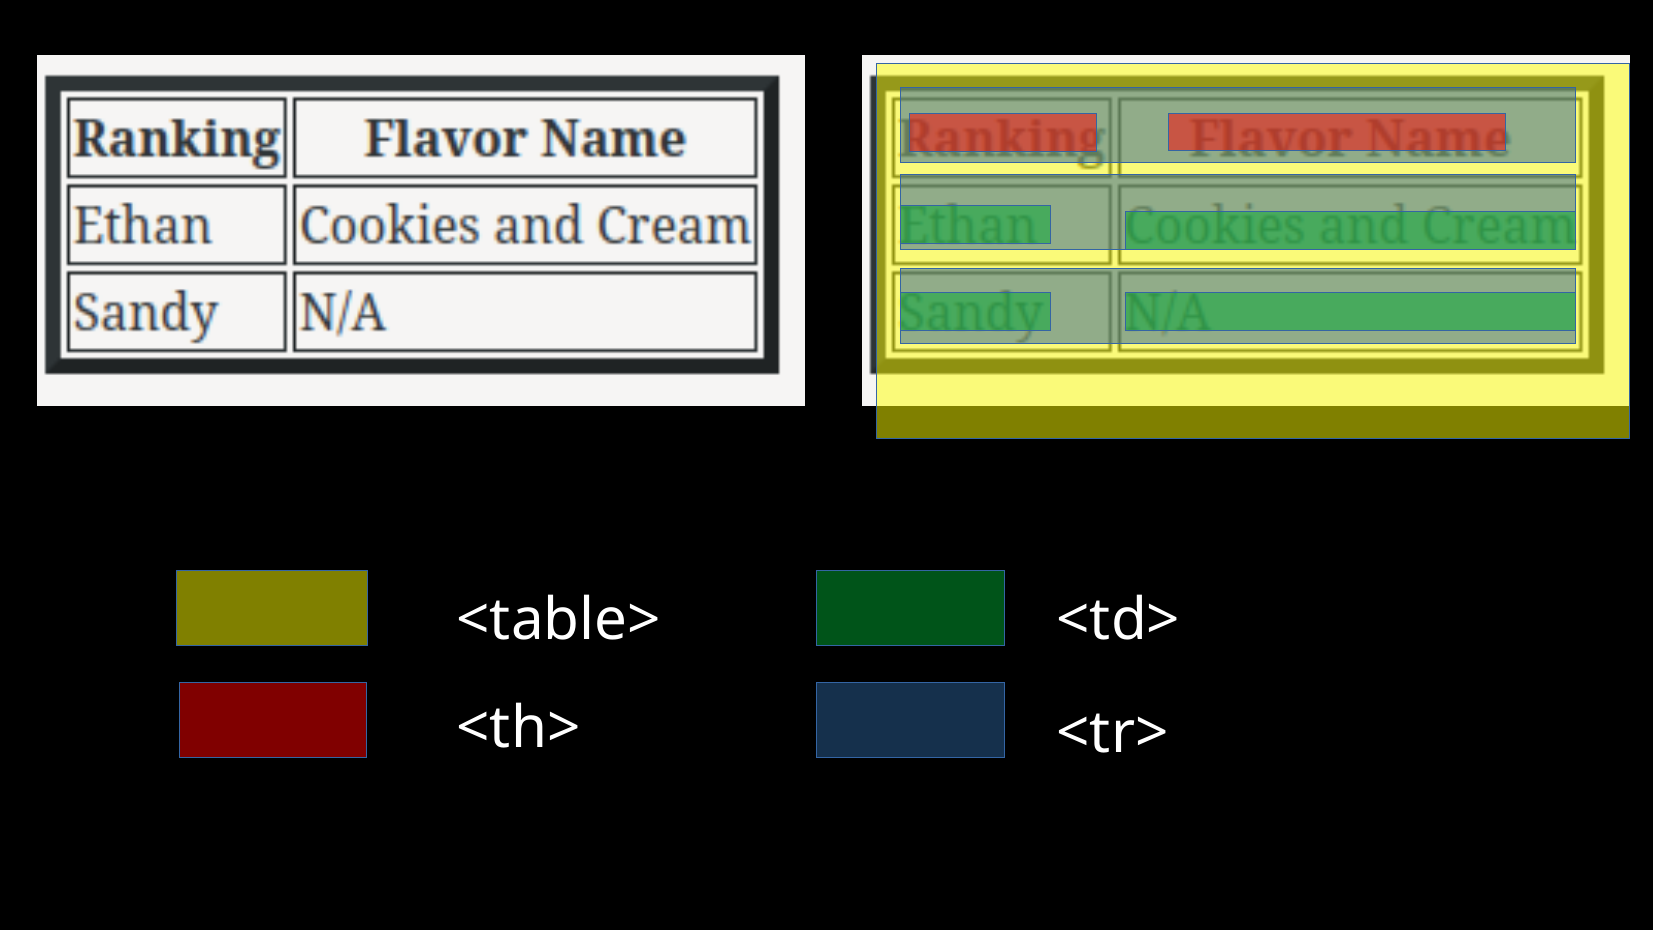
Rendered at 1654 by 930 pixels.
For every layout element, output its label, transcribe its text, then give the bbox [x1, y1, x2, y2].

text_box [893, 570, 1005, 646]
text_box <th> [442, 677, 893, 758]
text_box <td> [1042, 570, 1493, 651]
picture [37, 55, 805, 406]
text_box <tr> [1042, 682, 1493, 763]
picture [862, 55, 1630, 406]
text_box [176, 570, 368, 646]
text_box [876, 63, 1630, 439]
text_box <table> [442, 570, 893, 651]
text_box [179, 682, 367, 758]
text_box [816, 682, 1005, 758]
